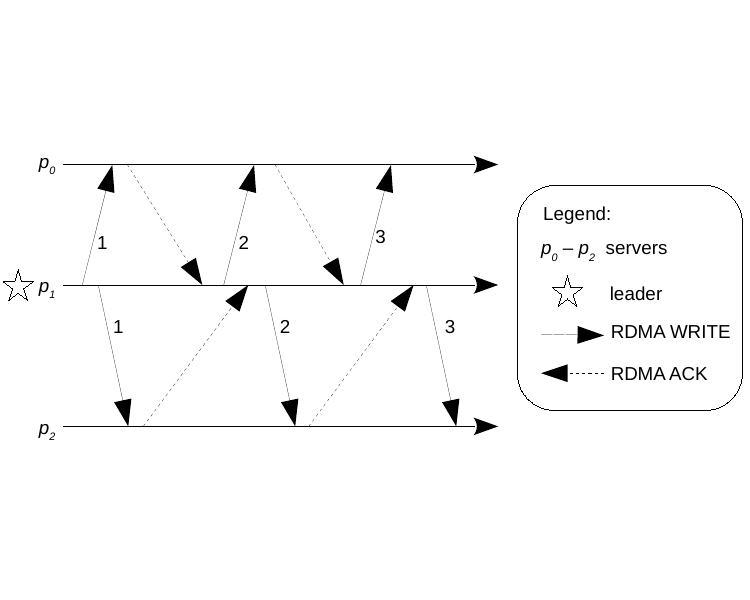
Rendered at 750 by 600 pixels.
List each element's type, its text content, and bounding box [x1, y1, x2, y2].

text_box 1 [82, 225, 143, 261]
text_box RDMA WRITE [595, 314, 746, 351]
text_box Legend: [517, 185, 743, 411]
text_box 3 [360, 219, 421, 256]
text_box 1 [98, 309, 159, 346]
text_box p1 [24, 268, 85, 309]
text_box 2 [265, 309, 326, 346]
text_box leader [595, 275, 686, 312]
text_box p0 – p2 servers [526, 230, 692, 271]
text_box 2 [223, 225, 284, 261]
text_box 3 [430, 309, 491, 346]
text_box p0 [24, 144, 85, 185]
text_box RDMA ACK [595, 355, 746, 392]
text_box p2 [24, 410, 85, 451]
